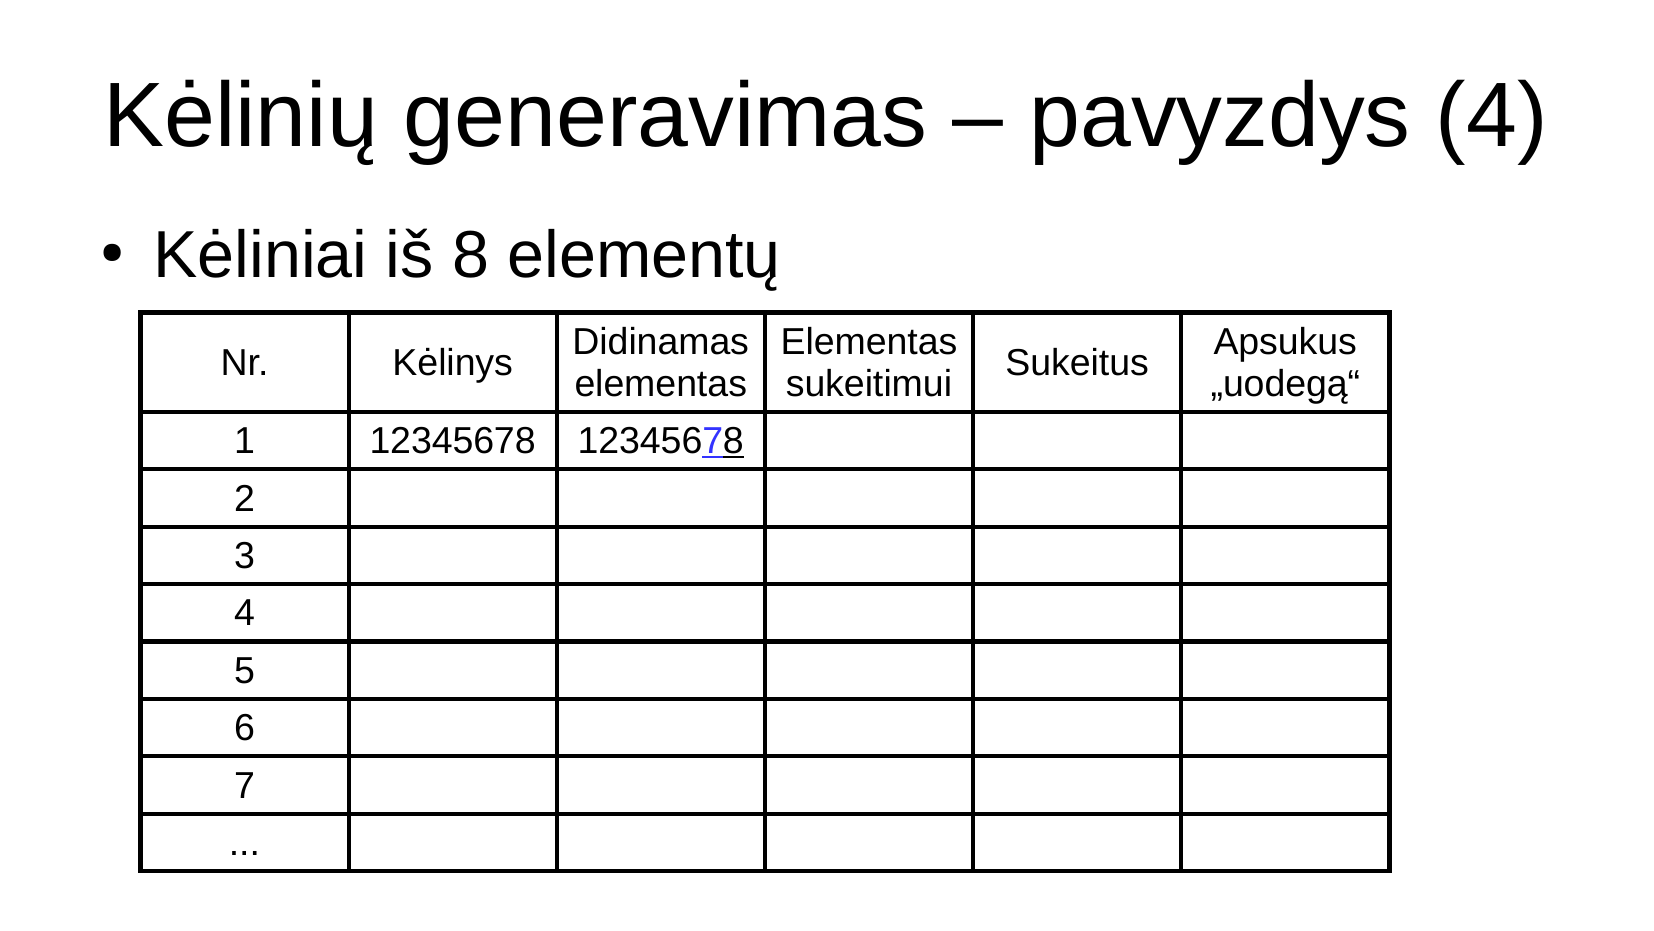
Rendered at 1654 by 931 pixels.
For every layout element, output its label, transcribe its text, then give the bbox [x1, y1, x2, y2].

table_cell 7 [143, 758, 347, 812]
table_cell [767, 529, 971, 582]
table_cell 4 [143, 586, 347, 639]
table_cell [767, 471, 971, 525]
table_cell [975, 758, 1179, 812]
table_cell [559, 586, 763, 639]
table_cell [1183, 644, 1387, 697]
table_cell [975, 816, 1179, 869]
table_cell 3 [143, 529, 347, 582]
table_header Elementas sukeitimui [767, 315, 971, 410]
table_cell [1183, 586, 1387, 639]
table_cell [767, 701, 971, 754]
table_header Nr. [143, 315, 347, 410]
table_cell [351, 758, 555, 812]
table_cell [1183, 758, 1387, 812]
table_cell [351, 816, 555, 869]
table_header Kėlinys [351, 315, 555, 410]
table_cell [1183, 701, 1387, 754]
table_cell [559, 758, 763, 812]
table_cell [1183, 529, 1387, 582]
table_cell [559, 816, 763, 869]
table_cell [975, 471, 1179, 525]
table_cell [559, 644, 763, 697]
table_cell [1183, 414, 1387, 467]
table_cell [1183, 471, 1387, 525]
table_cell [767, 586, 971, 639]
table_cell [351, 471, 555, 525]
table_cell [351, 529, 555, 582]
table_cell 2 [143, 471, 347, 525]
table_cell [975, 414, 1179, 467]
title Kėlinių generavimas – pavyzdys (4) [82, 36, 1571, 193]
table_header Didinamas elementas [559, 315, 763, 410]
table_cell ... [143, 816, 347, 869]
table_cell [767, 816, 971, 869]
table_cell [351, 701, 555, 754]
table_cell [767, 758, 971, 812]
table_header Apsukus „uodegą“ [1183, 315, 1387, 410]
table_cell [351, 586, 555, 639]
table_cell [1183, 816, 1387, 869]
table_cell [559, 701, 763, 754]
table_cell [767, 414, 971, 467]
table_cell 1 [143, 414, 347, 467]
table_cell [559, 529, 763, 582]
list Kėliniai iš 8 elementų [82, 217, 1571, 757]
table_header Sukeitus [975, 315, 1179, 410]
table_cell [351, 644, 555, 697]
table_cell 12345678 [351, 414, 555, 467]
table_cell [767, 644, 971, 697]
table_cell [975, 644, 1179, 697]
table_cell 12345678 [559, 414, 763, 467]
table_cell 6 [143, 701, 347, 754]
table_cell [975, 701, 1179, 754]
table_cell [975, 586, 1179, 639]
table_cell 5 [143, 644, 347, 697]
table_cell [559, 471, 763, 525]
table_cell [975, 529, 1179, 582]
